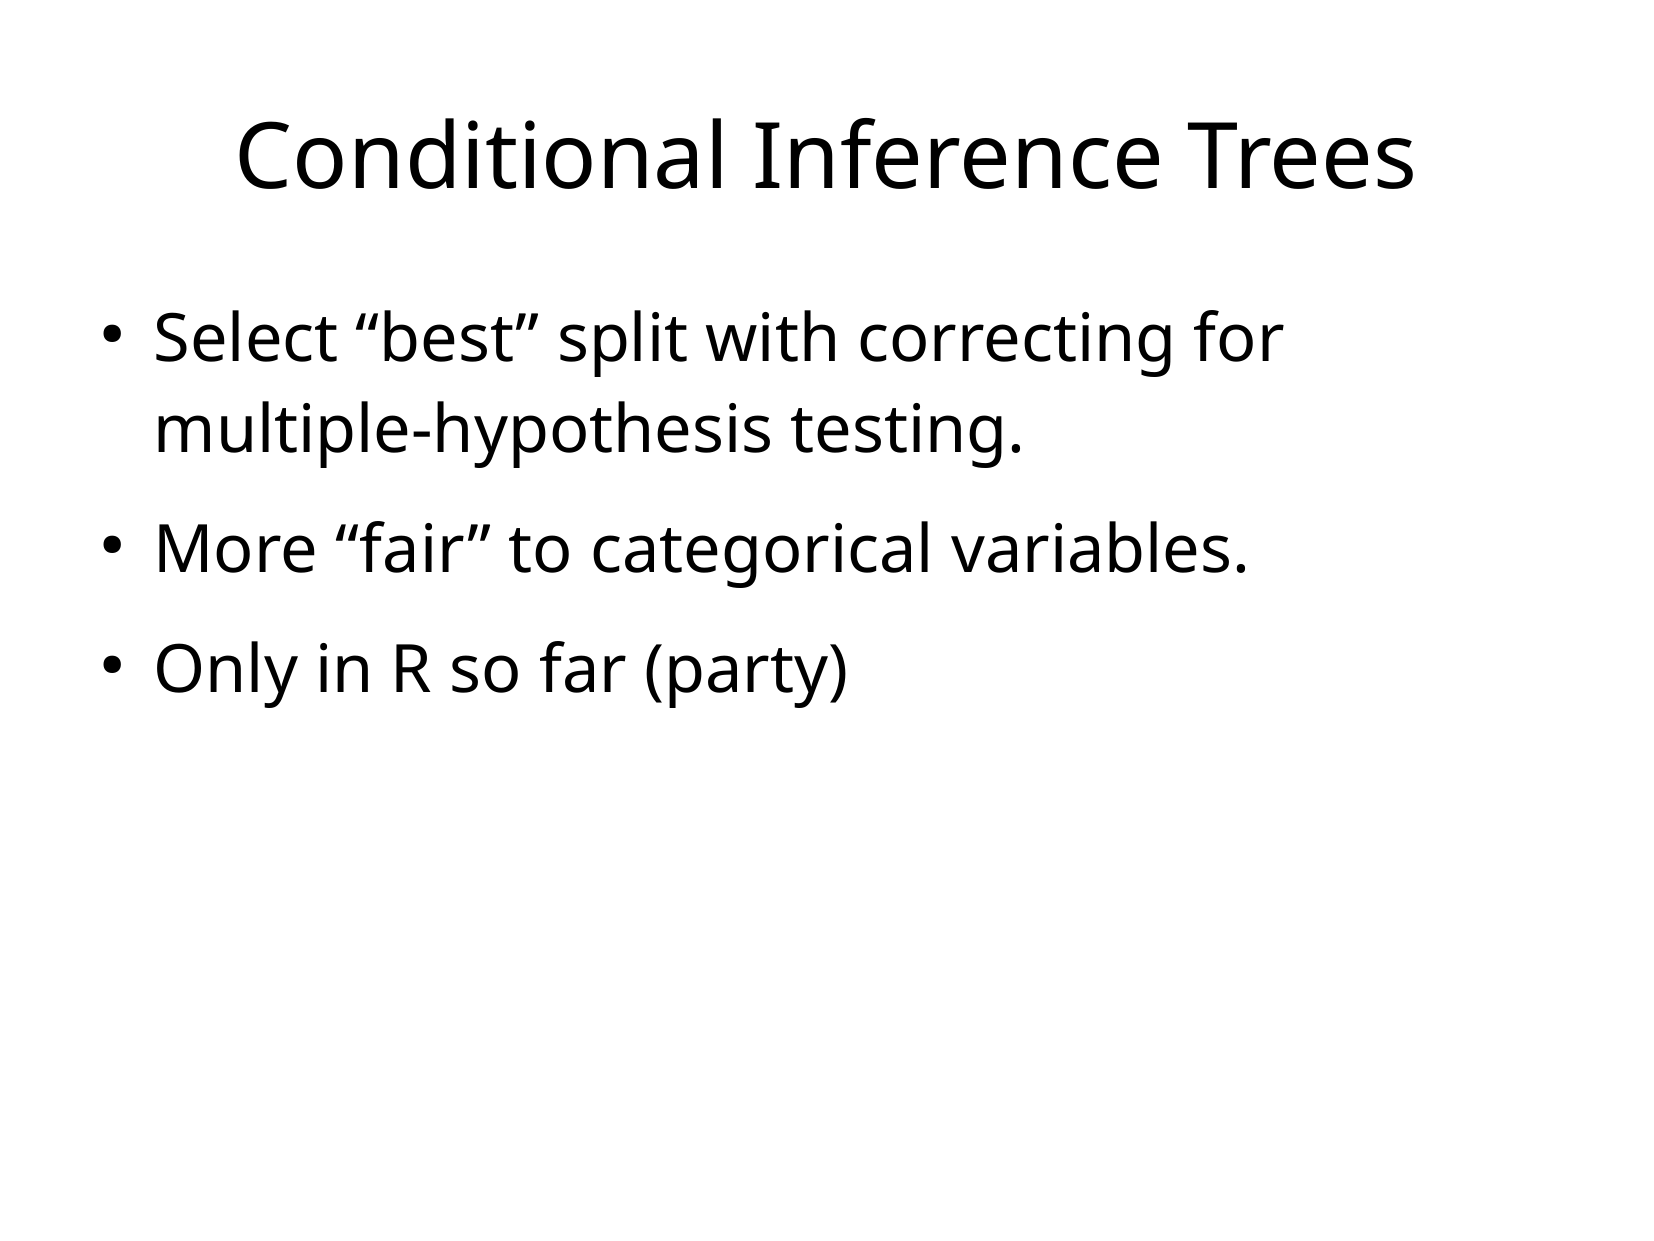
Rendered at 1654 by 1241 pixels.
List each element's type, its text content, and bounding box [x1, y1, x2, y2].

list Select “best” split with correcting for multiple-hypothesis testing. More “fair” to categorical variables. Only in R so far (party) [82, 290, 1571, 1010]
title Conditional Inference Trees [82, 49, 1571, 257]
